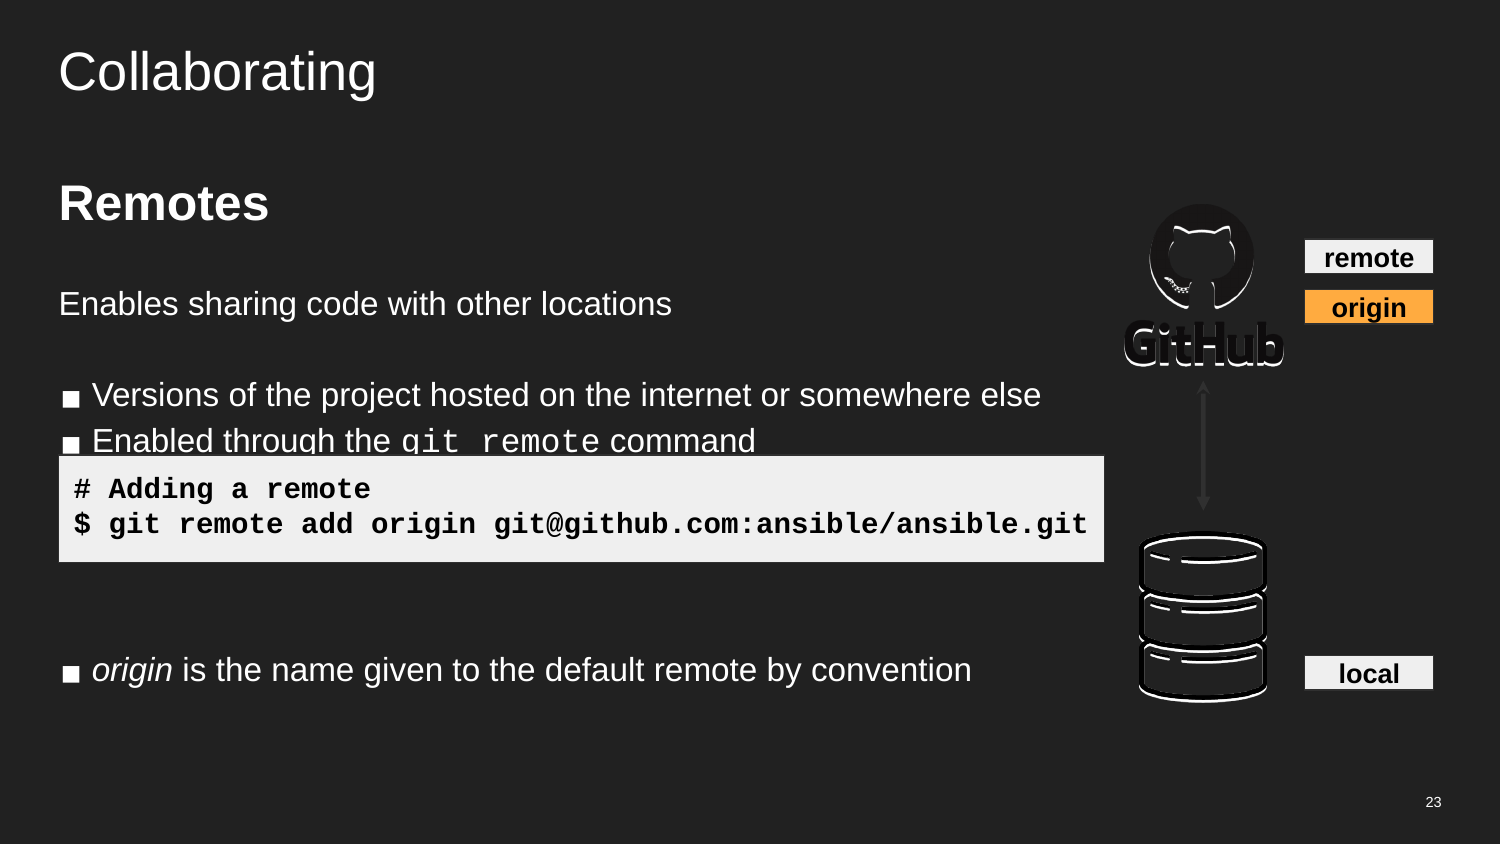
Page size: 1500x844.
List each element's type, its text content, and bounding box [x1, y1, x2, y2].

slide_number 1 [1392, 793, 1442, 815]
text_box local [1304, 655, 1434, 690]
title Collaborating [58, 36, 1442, 130]
picture [1139, 531, 1267, 700]
text_box # Adding a remote $ git remote add origin git@github.com:ansible/ansible.git [58, 454, 1105, 563]
list Remotes Enables sharing code with other locations Versions of the project hosted on the internet or somewhere else Enabled through the git remote command origin is the name given to the default remote by convention [58, 161, 1442, 754]
text_box remote [1304, 239, 1434, 274]
picture [1118, 167, 1288, 402]
text_box origin [1304, 289, 1434, 324]
